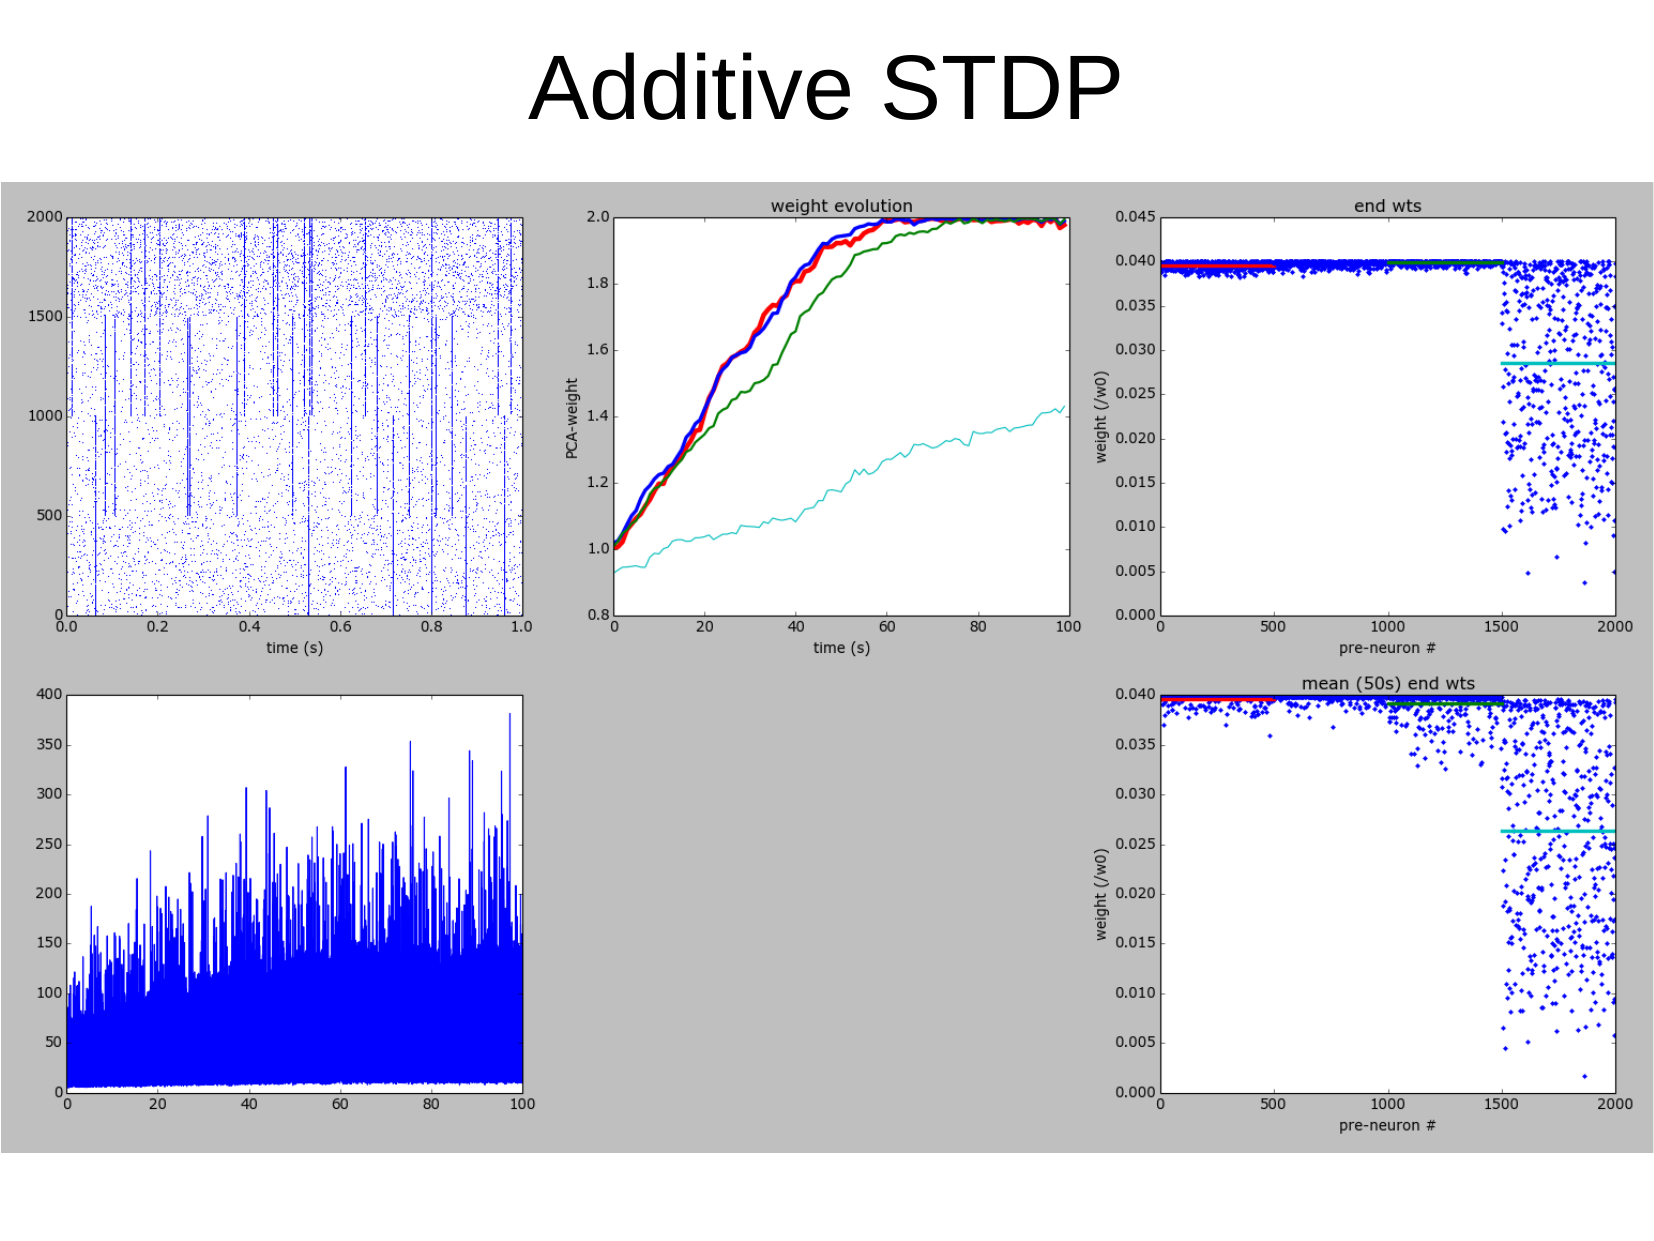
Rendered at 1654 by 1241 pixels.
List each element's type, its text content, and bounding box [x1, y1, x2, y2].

title Additive STDP [82, 0, 1571, 182]
picture [1, 182, 1654, 1153]
